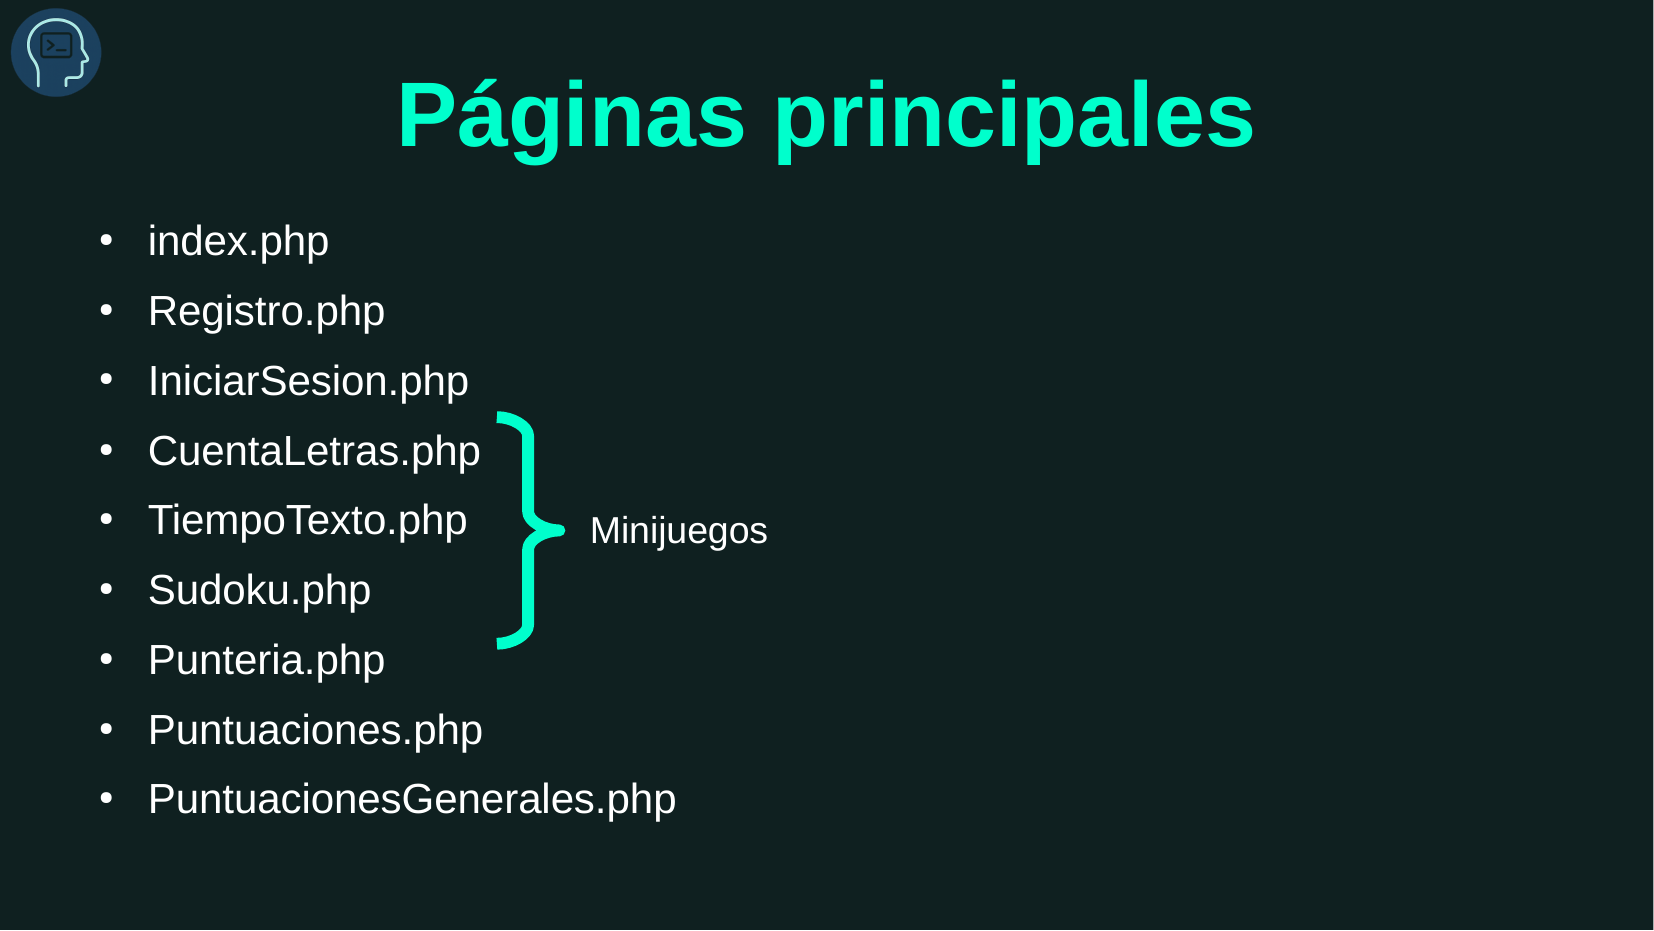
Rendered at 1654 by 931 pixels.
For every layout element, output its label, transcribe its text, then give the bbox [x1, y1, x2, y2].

text_box Minijuegos [575, 502, 872, 597]
title Páginas principales [82, 37, 1571, 193]
picture [0, 0, 130, 130]
list index.php Registro.php IniciarSesion.php CuentaLetras.php TiempoTexto.php Sudoku.php Punteria.php Puntuaciones.php PuntuacionesGenerales.php [82, 217, 1571, 827]
